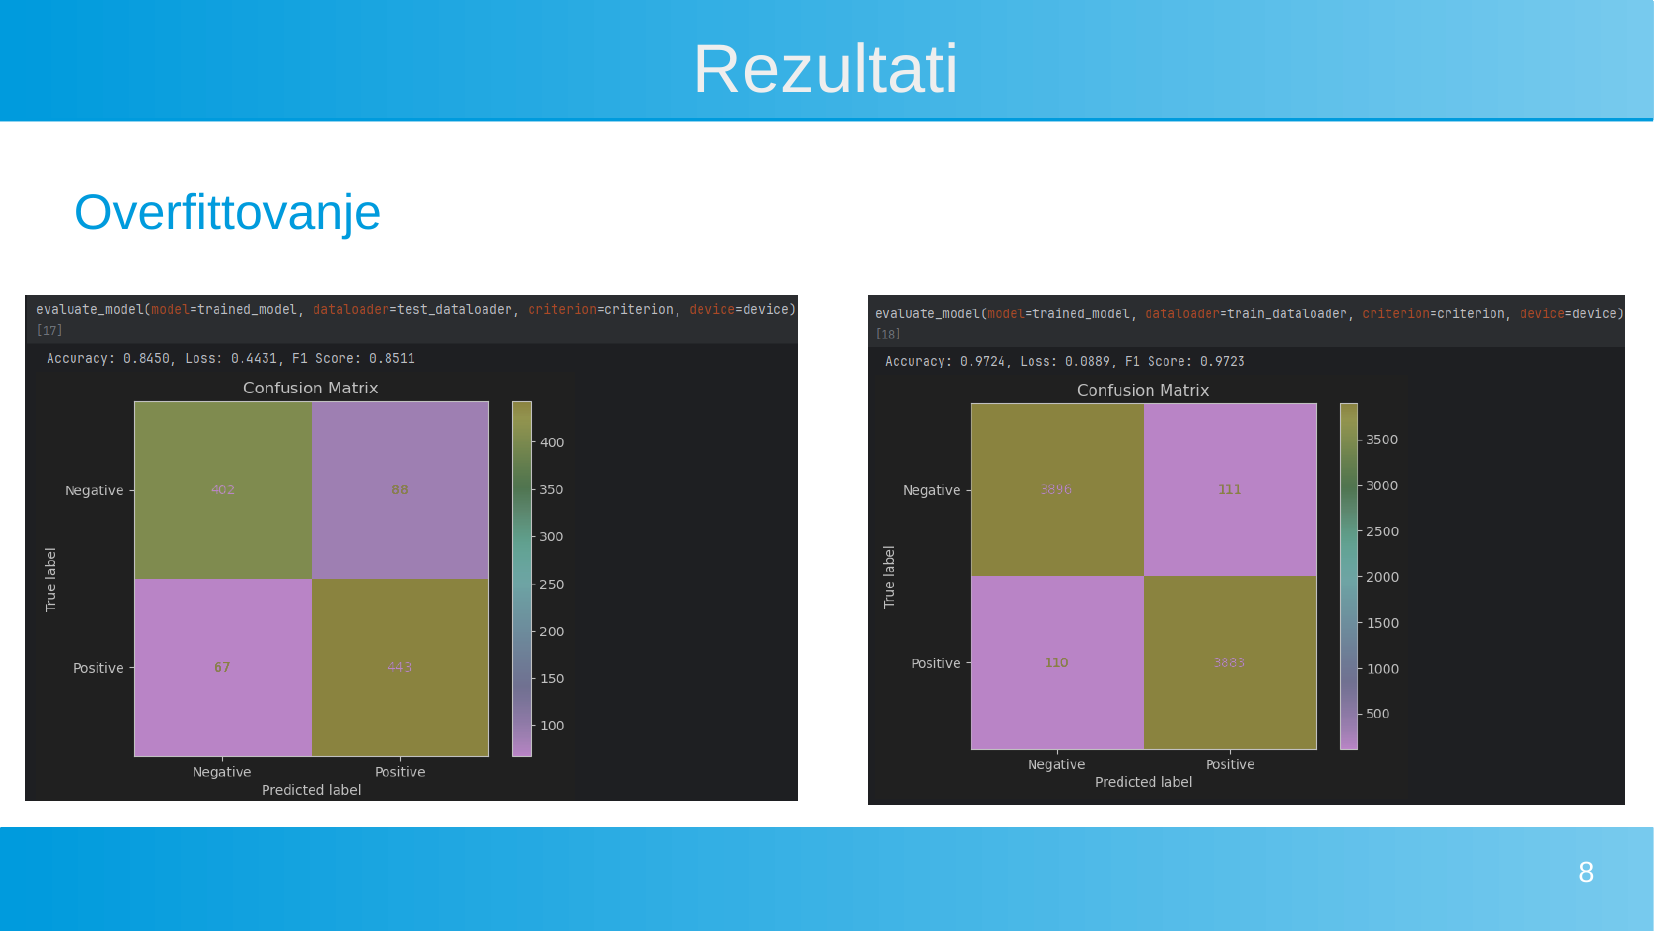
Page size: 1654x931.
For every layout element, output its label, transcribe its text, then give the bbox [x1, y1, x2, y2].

picture [868, 295, 1625, 805]
picture [25, 295, 798, 801]
title Rezultati [59, 29, 1595, 108]
text_box Overfittovanje [59, 177, 739, 296]
